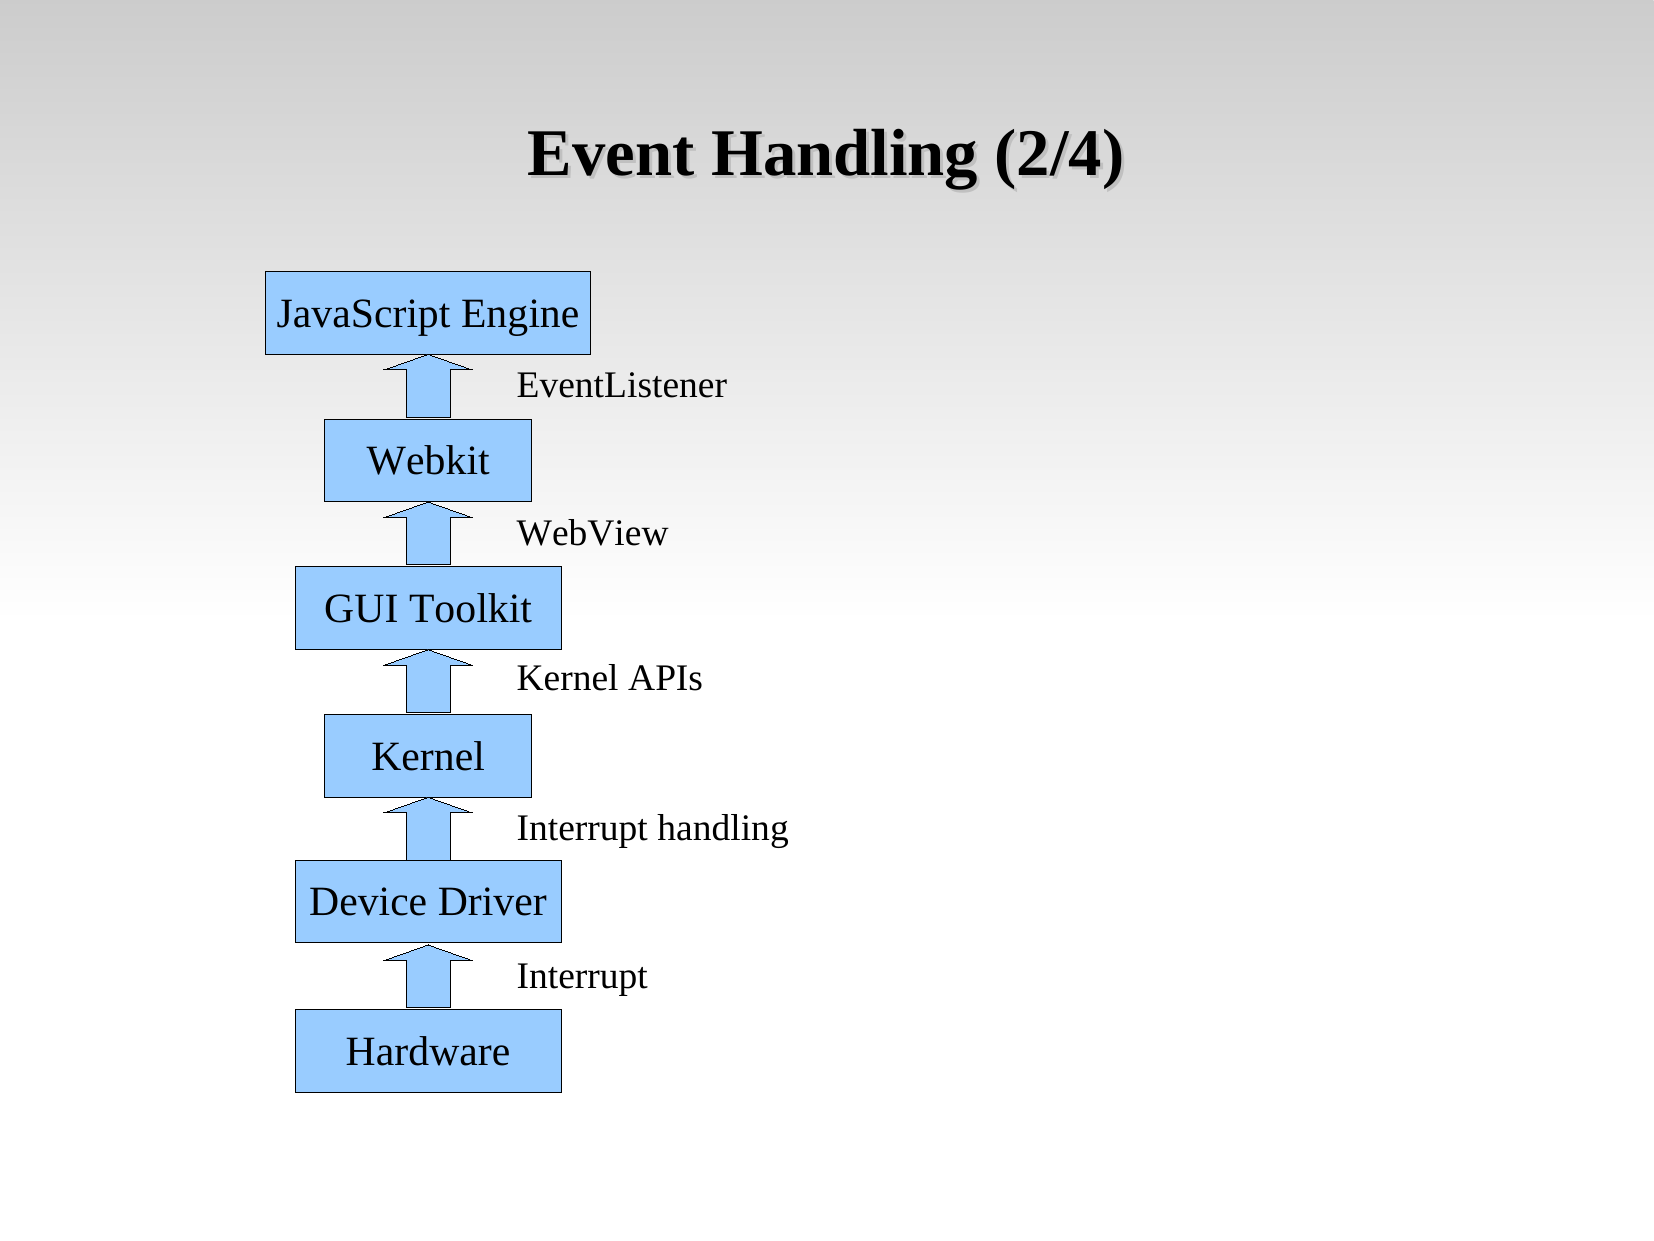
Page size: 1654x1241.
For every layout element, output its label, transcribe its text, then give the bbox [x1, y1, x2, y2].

text_box Kernel APIs [501, 649, 739, 706]
text_box WebView [501, 504, 768, 562]
text_box [383, 649, 473, 713]
text_box Interrupt [501, 947, 680, 1004]
text_box JavaScript Engine [265, 271, 591, 355]
text_box Webkit [324, 419, 532, 502]
text_box [383, 501, 473, 565]
text_box [383, 944, 473, 1008]
text_box Interrupt handling [501, 799, 827, 857]
title Event Handling (2/4) [82, 49, 1571, 257]
text_box Hardware [295, 1009, 562, 1093]
text_box [383, 797, 473, 861]
text_box [383, 354, 473, 418]
text_box Device Driver [295, 860, 562, 943]
text_box EventListener [501, 357, 768, 414]
text_box Kernel [324, 714, 532, 798]
text_box GUI Toolkit [295, 566, 562, 650]
